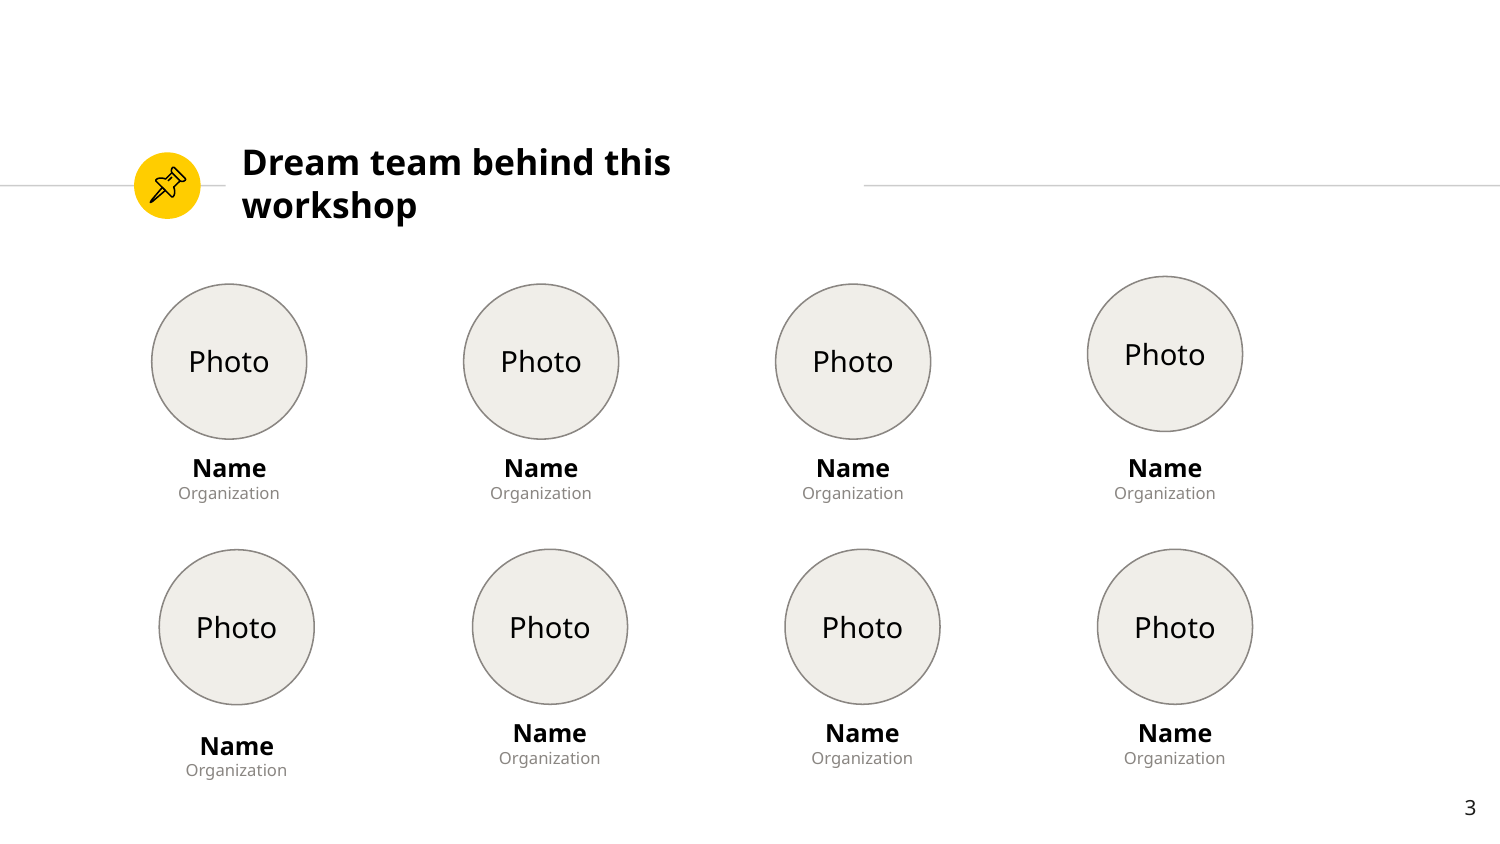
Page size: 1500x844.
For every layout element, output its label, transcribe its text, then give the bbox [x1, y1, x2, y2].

text_box Name Organization [432, 717, 668, 790]
text_box [151, 284, 307, 440]
text_box Photo [166, 328, 292, 394]
text_box Name Organization [119, 730, 354, 802]
text_box Photo [799, 593, 926, 659]
text_box Name Organization [745, 717, 980, 790]
title Dream team behind this workshop [226, 146, 863, 219]
text_box [785, 549, 941, 705]
slide_number 1 [1401, 779, 1492, 844]
text_box [1087, 276, 1243, 432]
text_box Photo [478, 328, 604, 394]
text_box Name Organization [1057, 717, 1293, 790]
text_box Name Organization [111, 452, 347, 525]
text_box Name Organization [423, 452, 659, 525]
text_box [472, 549, 628, 705]
text_box Photo [487, 593, 613, 659]
text_box [159, 549, 315, 705]
text_box Photo [1112, 593, 1238, 659]
text_box Photo [1102, 321, 1228, 387]
text_box [463, 284, 619, 440]
text_box Name Organization [1047, 452, 1283, 518]
text_box [775, 284, 931, 440]
text_box Name Organization [735, 452, 971, 518]
text_box [1097, 549, 1253, 705]
text_box Photo [790, 328, 916, 394]
text_box Photo [174, 594, 300, 660]
